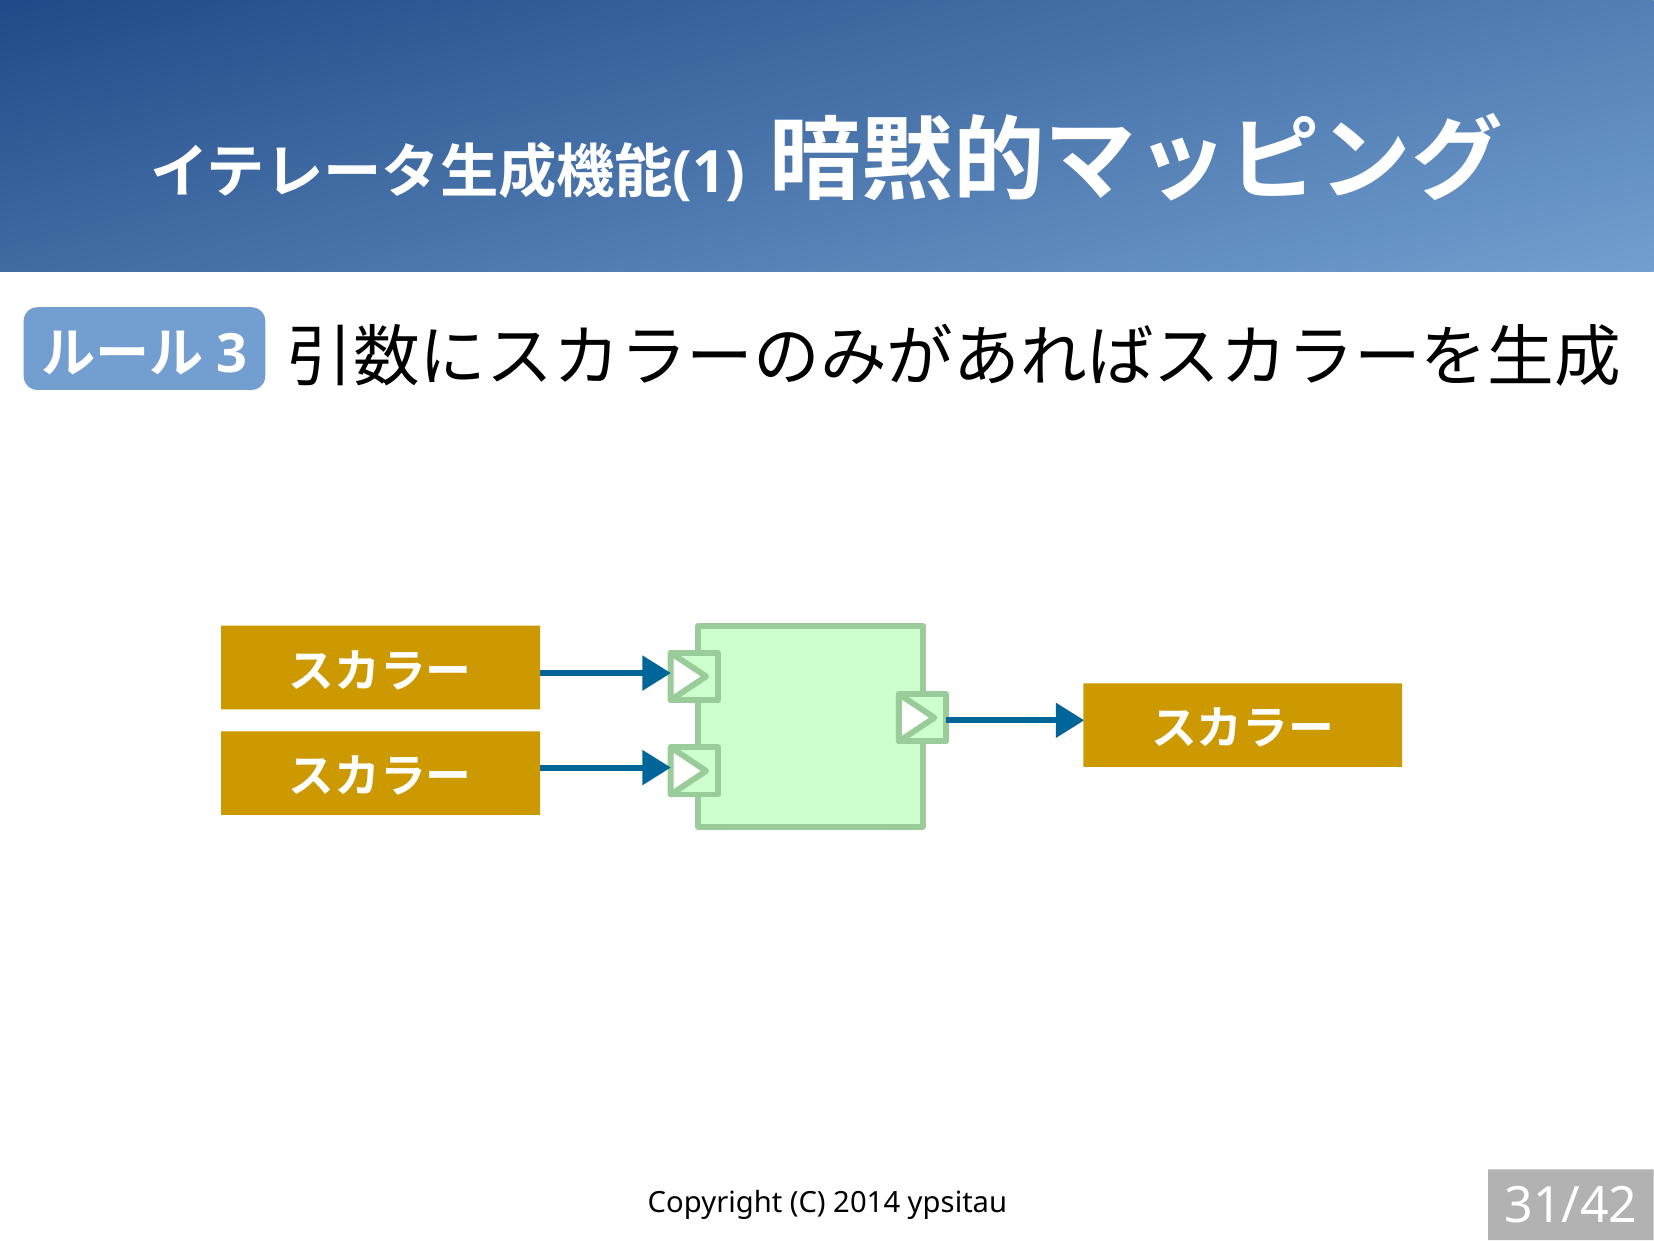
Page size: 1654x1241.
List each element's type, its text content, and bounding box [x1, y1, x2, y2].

title イテレータ生成機能(1) 暗黙的マッピング [82, 49, 1571, 257]
text_box スカラー [221, 731, 541, 815]
text_box スカラー [221, 625, 541, 710]
text_box ルール 3 [23, 307, 266, 390]
text_box [670, 625, 947, 827]
text_box スカラー [1083, 683, 1403, 767]
text_box 引数にスカラーのみがあればスカラーを生成 [271, 295, 1637, 411]
